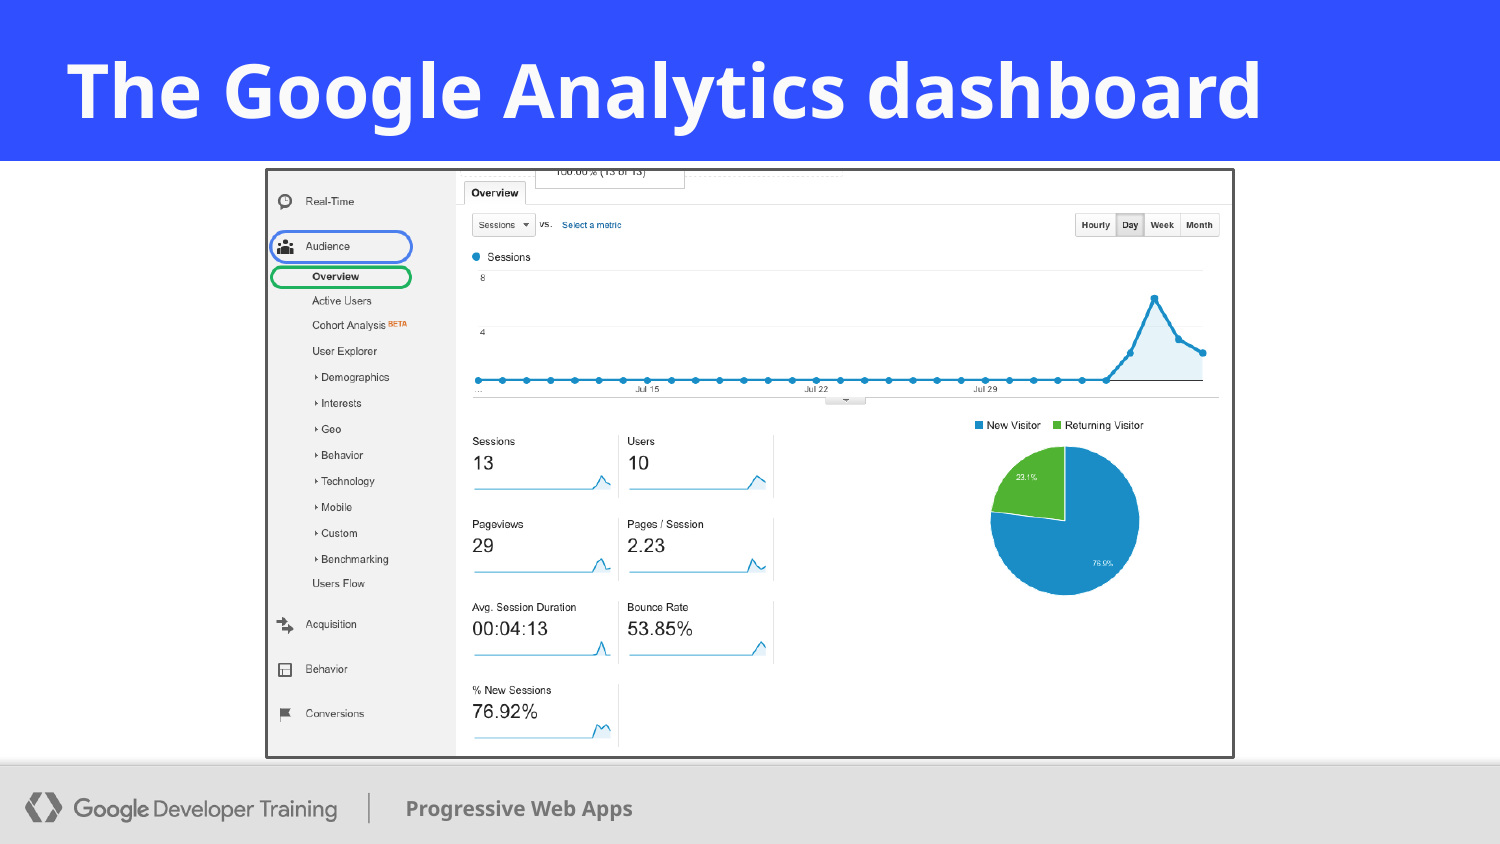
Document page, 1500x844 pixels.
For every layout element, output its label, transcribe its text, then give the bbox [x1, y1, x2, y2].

picture [0, 161, 1500, 844]
title The Google Analytics dashboard [51, 28, 1449, 122]
